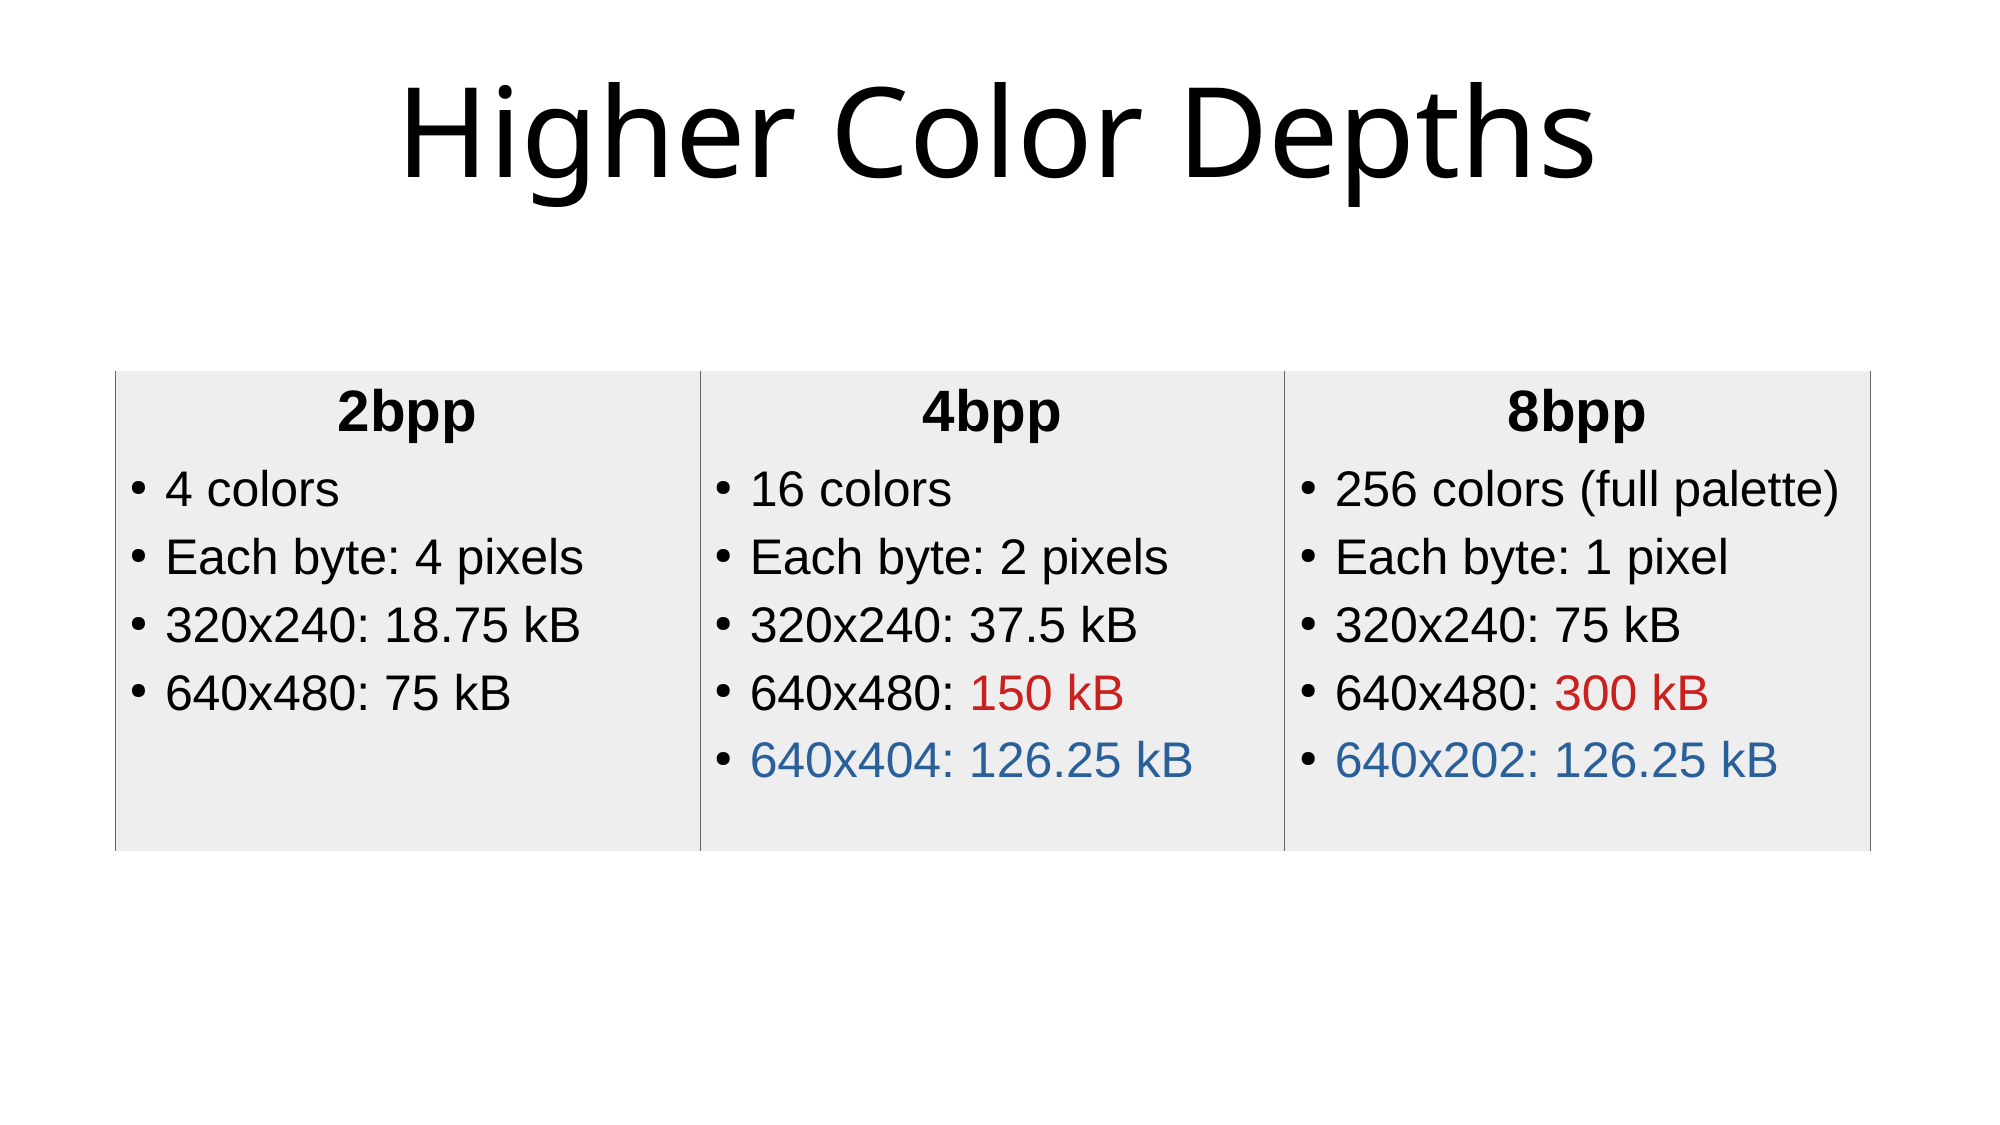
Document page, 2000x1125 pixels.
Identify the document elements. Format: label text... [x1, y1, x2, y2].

table_header 2bpp 4 colors Each byte: 4 pixels 320x240: 18.75 kB 640x480: 75 kB [116, 371, 700, 851]
title Higher Color Depths [30, 59, 1966, 215]
table_header 8bpp 256 colors (full palette) Each byte: 1 pixel 320x240: 75 kB 640x480: 300 kB 640x202: 126.25 kB [1285, 371, 1870, 851]
table_header 4bpp 16 colors Each byte: 2 pixels 320x240: 37.5 kB 640x480: 150 kB 640x404: 126.25 kB [701, 371, 1284, 851]
